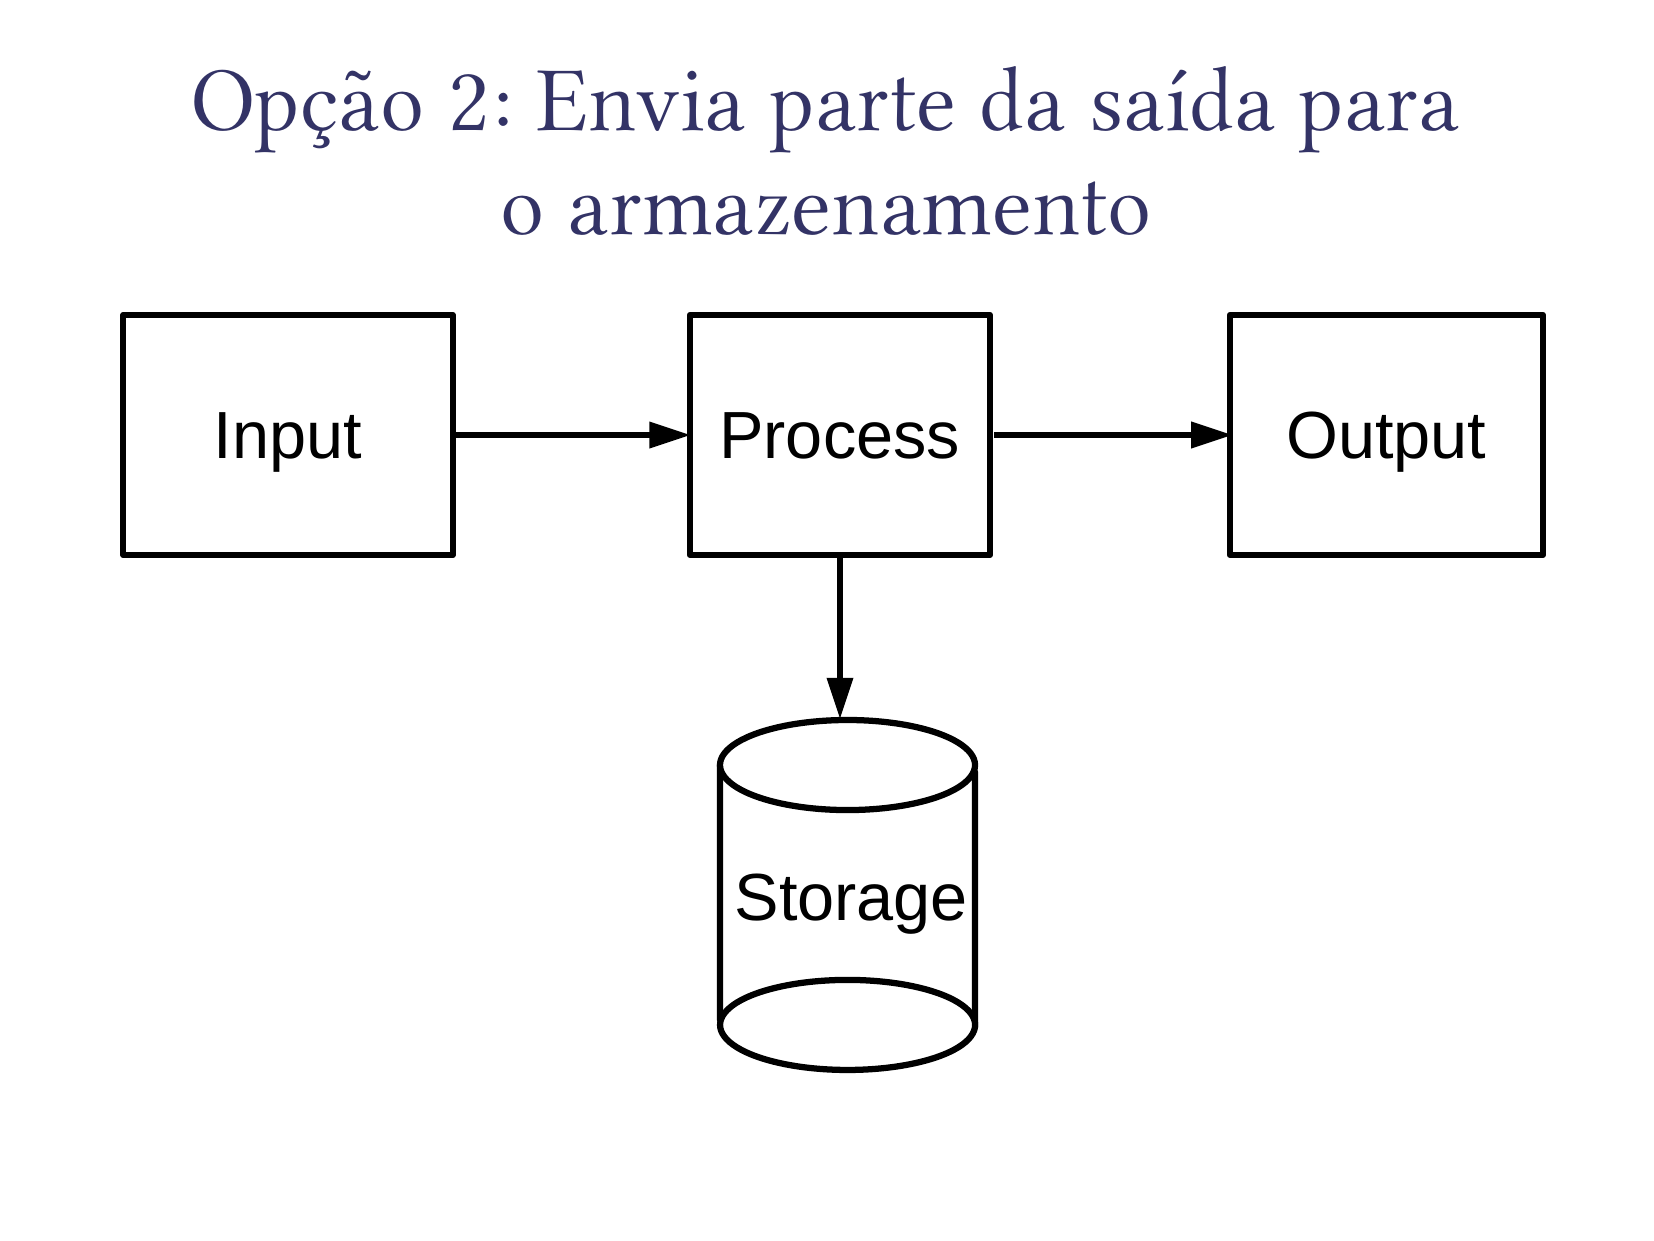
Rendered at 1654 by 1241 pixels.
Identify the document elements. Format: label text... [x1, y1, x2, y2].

text_box [720, 943, 976, 1070]
text_box Process [690, 315, 991, 556]
text_box Storage [720, 852, 1006, 943]
text_box [720, 720, 976, 852]
title Opção 2: Envia parte da saída para o armazenamento [82, 47, 1571, 259]
text_box Input [123, 315, 453, 556]
text_box Output [1230, 315, 1543, 556]
